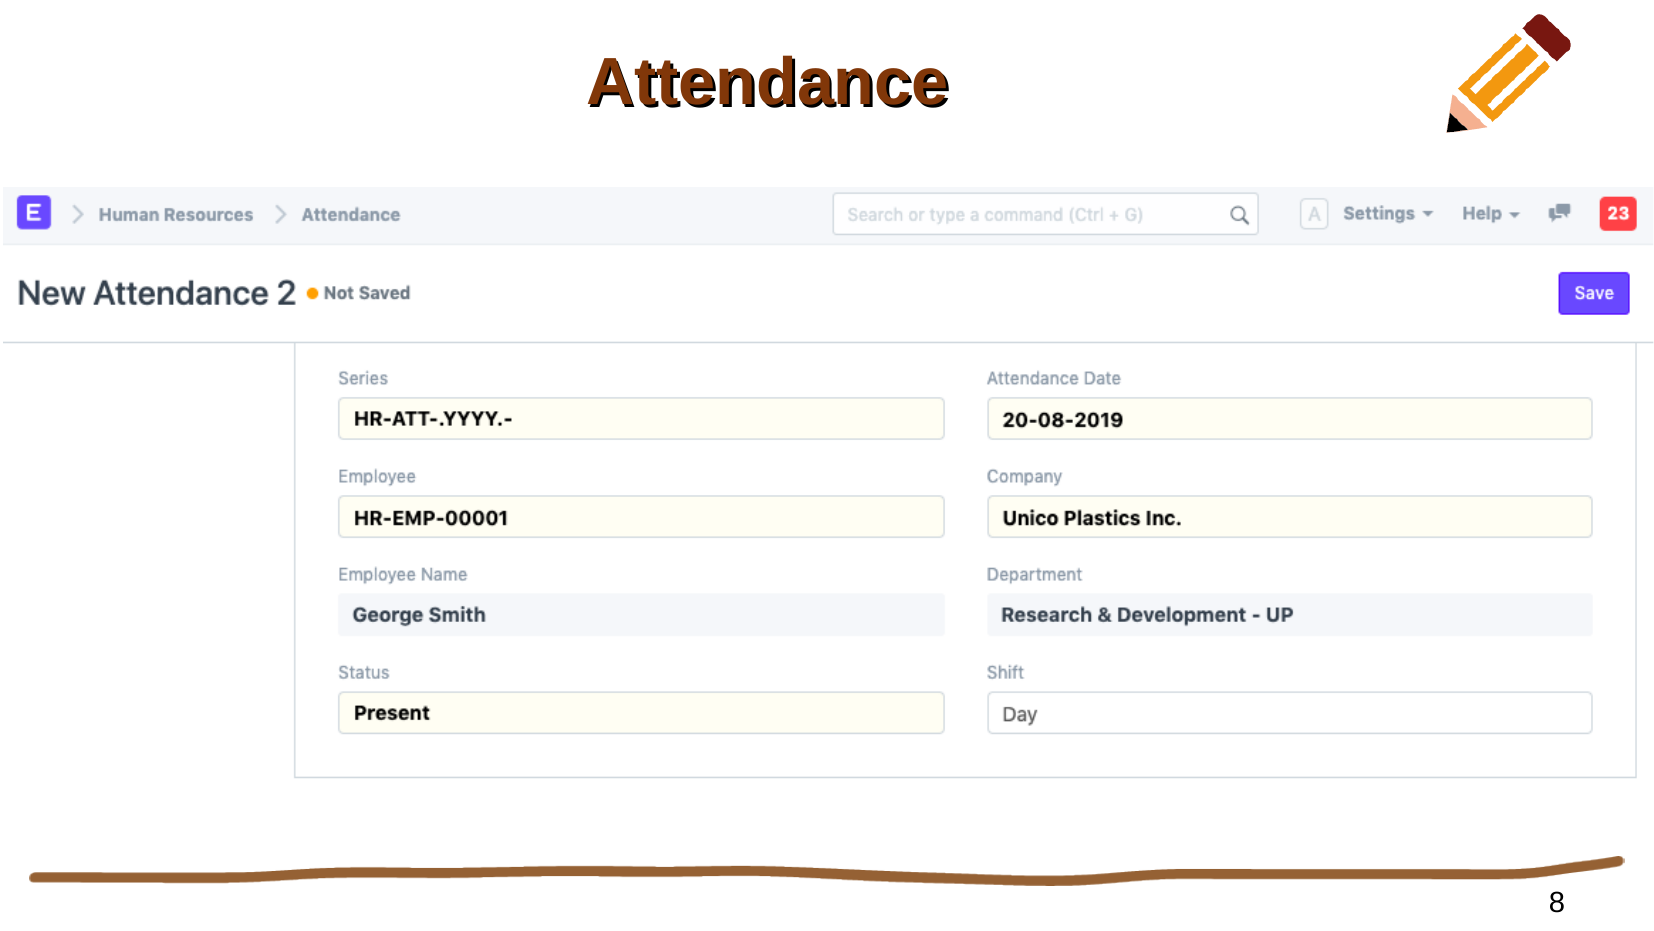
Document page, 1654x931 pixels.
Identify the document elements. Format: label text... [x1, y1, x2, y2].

picture [1446, 14, 1571, 133]
picture [29, 856, 1625, 886]
title Attendance [88, 29, 1447, 133]
picture [3, 187, 1654, 794]
